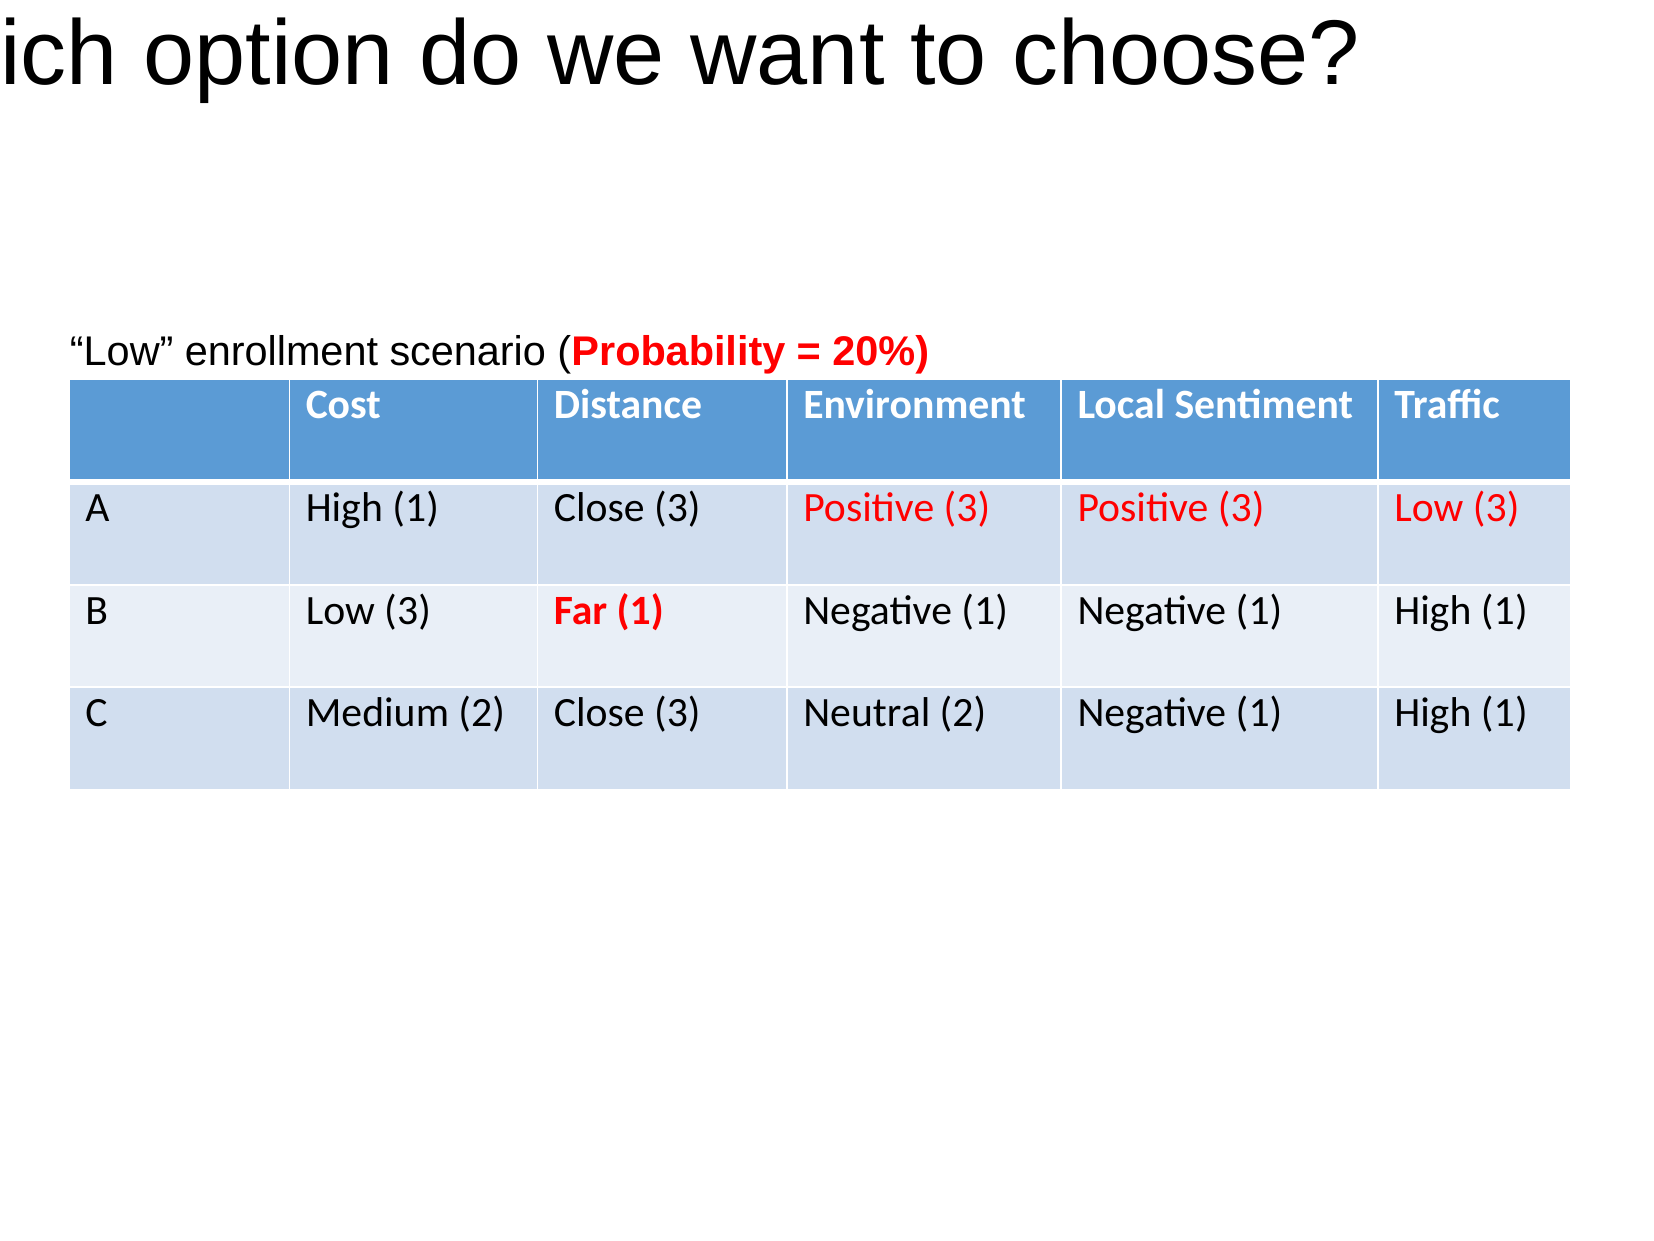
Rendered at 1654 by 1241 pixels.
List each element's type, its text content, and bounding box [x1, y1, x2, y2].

text_box “Low” enrollment scenario (Probability = 20%) [55, 316, 1130, 382]
table_header Distance [538, 382, 786, 479]
table_cell Low (3) [1379, 485, 1570, 584]
table_cell Negative (1) [1062, 688, 1377, 789]
table_header [70, 382, 289, 479]
table_cell High (1) [290, 485, 537, 584]
table_header Local Sentiment [1062, 380, 1377, 479]
table_cell Medium (2) [290, 688, 537, 789]
table_header Cost [290, 382, 537, 479]
table_cell Neutral (2) [788, 688, 1060, 789]
table_cell A [70, 485, 289, 584]
table_cell High (1) [1379, 586, 1570, 686]
table_cell B [70, 586, 289, 686]
title Which option do we want to choose? [0, 0, 1654, 152]
table_cell High (1) [1379, 688, 1570, 789]
table_header Traffic [1379, 380, 1570, 479]
table_cell Negative (1) [788, 586, 1060, 686]
table_cell Negative (1) [1062, 586, 1377, 686]
table_cell Close (3) [538, 485, 786, 584]
table_cell Low (3) [290, 586, 537, 686]
table_header Environment [788, 382, 1060, 479]
table_cell Positive (3) [788, 485, 1060, 584]
table_cell Positive (3) [1062, 485, 1377, 584]
table_cell Close (3) [538, 688, 786, 789]
table_cell C [70, 688, 289, 789]
table_cell Far (1) [538, 586, 786, 686]
